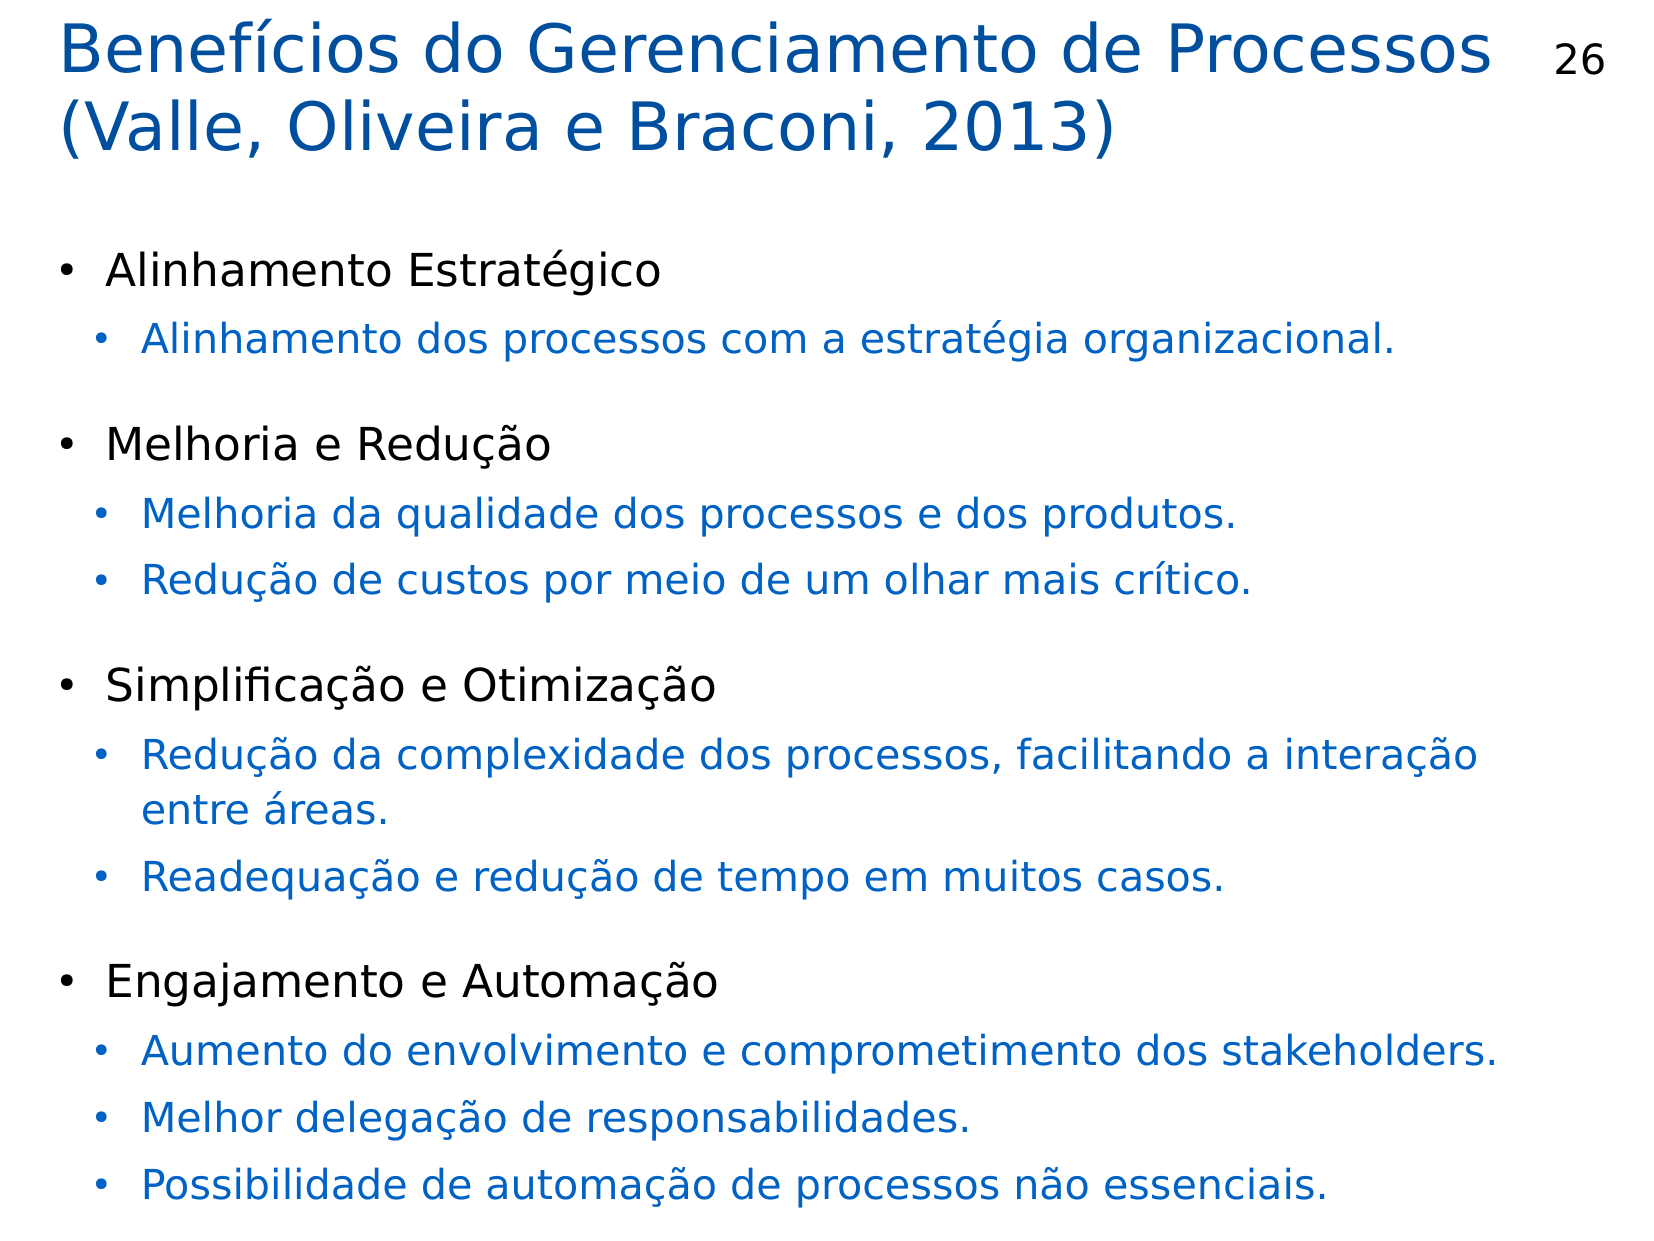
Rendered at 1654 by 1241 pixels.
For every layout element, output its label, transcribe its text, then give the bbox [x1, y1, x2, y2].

list Alinhamento Estratégico Alinhamento dos processos com a estratégia organizacional. Melhoria e Redução Melhoria da qualidade dos processos e dos produtos. Redução de custos por meio de um olhar mais crítico. Simplificação e Otimização Redução da complexidade dos processos, facilitando a interação entre áreas. Readequação e redução de tempo em muitos casos. Engajamento e Automação Aumento do envolvimento e comprometimento dos stakeholders. Melhor delegação de responsabilidades. Possibilidade de automação de processos não essenciais. [59, 236, 1595, 1211]
title Benefícios do Gerenciamento de Processos (Valle, Oliveira e Braconi, 2013) [59, 10, 1506, 167]
